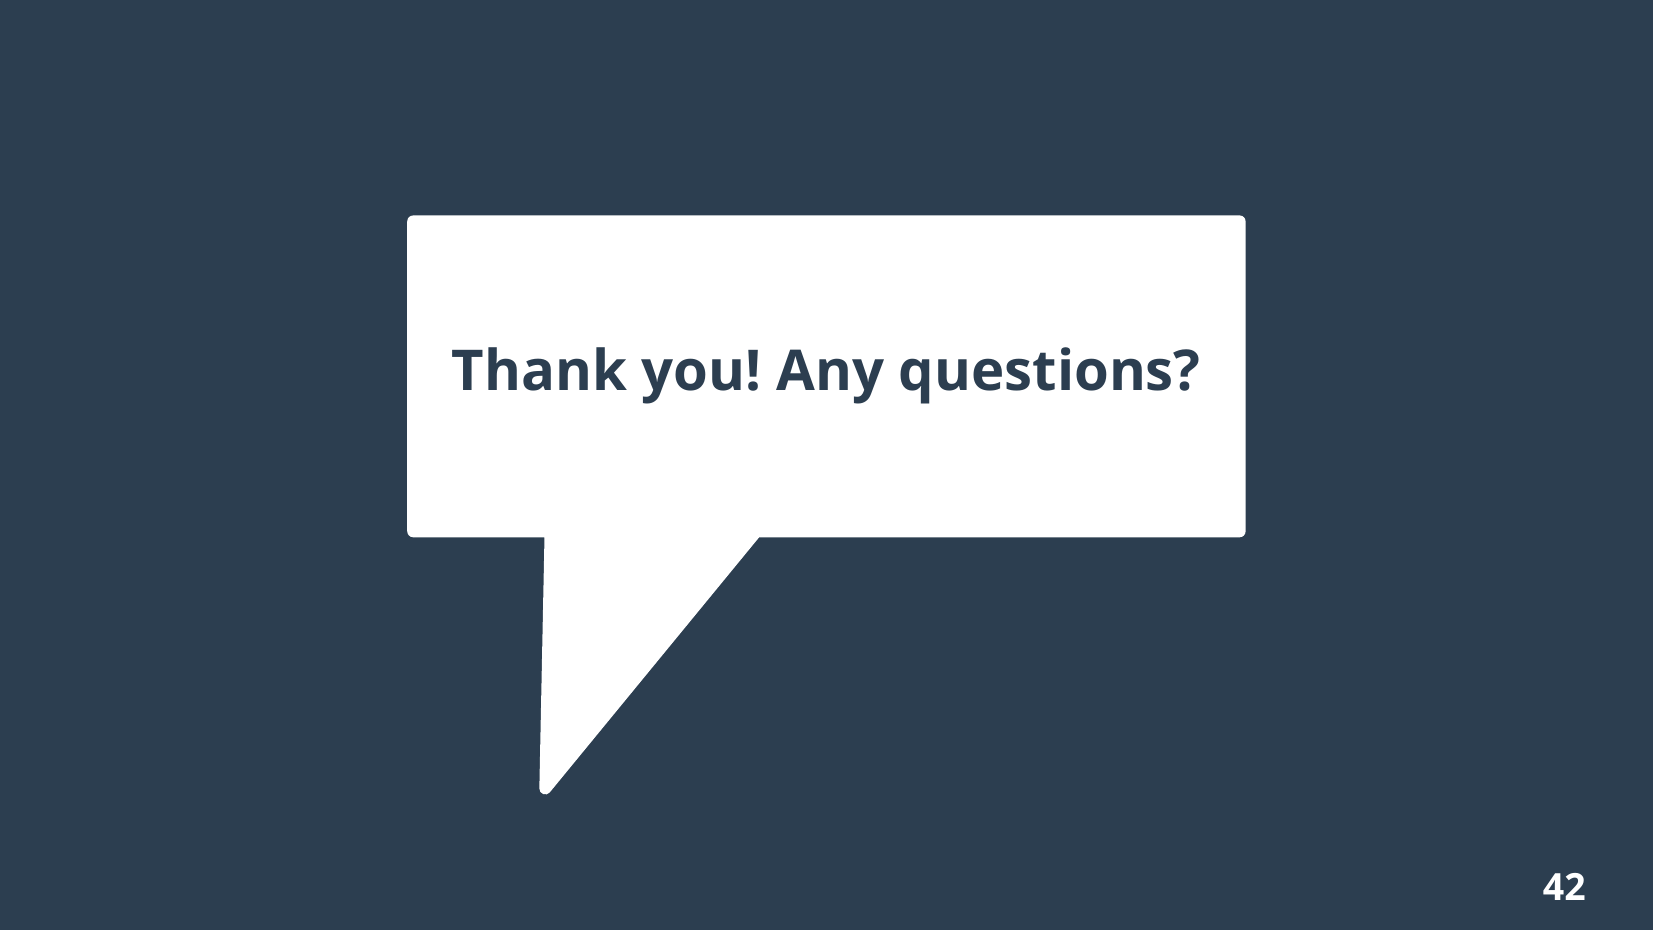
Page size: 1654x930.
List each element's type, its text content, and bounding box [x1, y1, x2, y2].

title Thank you! Any questions? [442, 236, 1211, 502]
